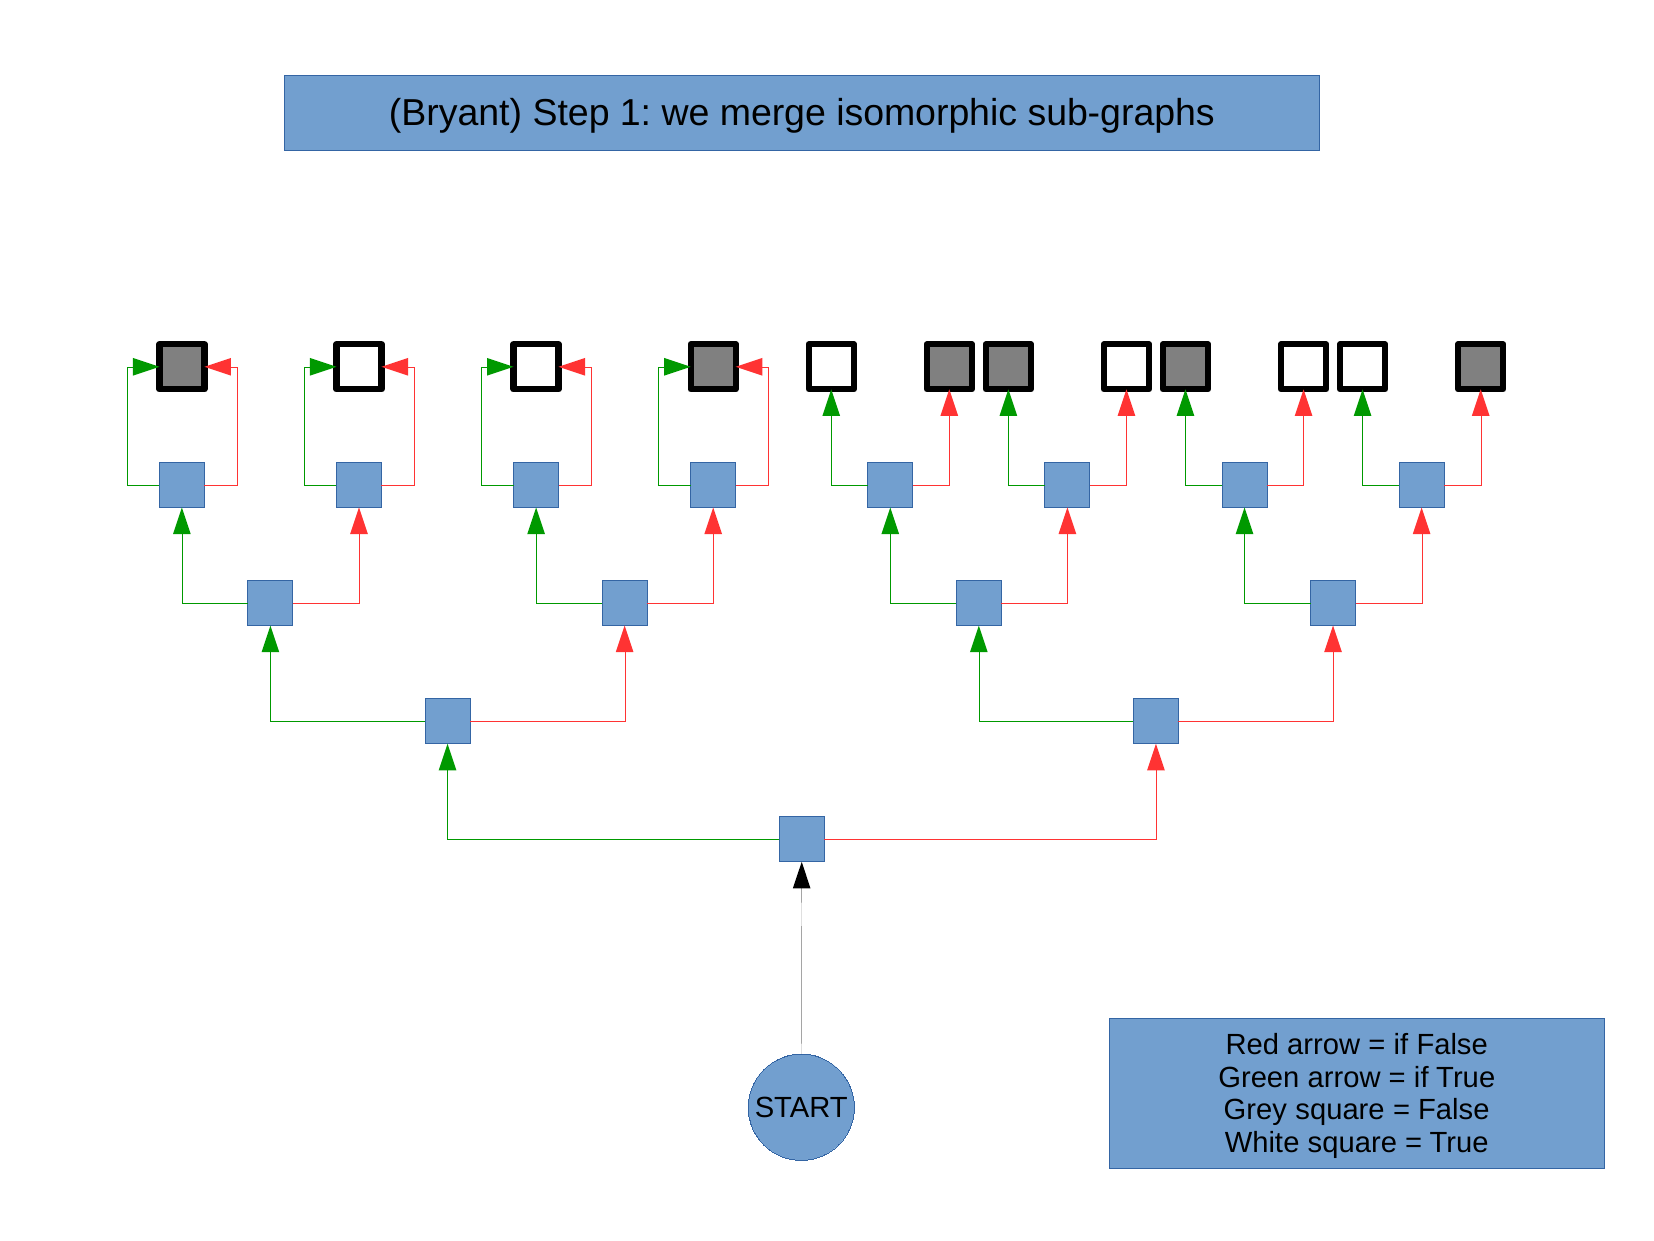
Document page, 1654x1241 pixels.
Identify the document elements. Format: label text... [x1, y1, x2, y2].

text_box [1103, 344, 1149, 390]
text_box [1044, 462, 1090, 508]
text_box (Bryant) Step 1: we merge isomorphic sub-graphs [284, 75, 1320, 151]
text_box [1399, 462, 1445, 508]
text_box [1310, 580, 1356, 626]
text_box [690, 344, 736, 390]
text_box [336, 462, 382, 508]
text_box [159, 344, 205, 390]
text_box [808, 344, 854, 390]
text_box [690, 462, 736, 508]
text_box [1133, 698, 1179, 744]
text_box [867, 462, 913, 508]
text_box [247, 580, 293, 626]
text_box [1222, 462, 1268, 508]
text_box [1458, 344, 1504, 390]
text_box [513, 462, 559, 508]
text_box [985, 344, 1031, 390]
text_box [1281, 344, 1327, 390]
text_box Red arrow = if False Green arrow = if True Grey square = False White square = True [1109, 1018, 1605, 1169]
text_box [159, 462, 205, 508]
text_box [1162, 344, 1208, 390]
text_box [336, 344, 382, 390]
text_box [425, 698, 471, 744]
text_box [779, 816, 825, 862]
text_box START [748, 1054, 855, 1161]
text_box [956, 580, 1002, 626]
text_box [1340, 344, 1386, 390]
text_box [513, 344, 559, 390]
text_box [602, 580, 648, 626]
text_box [926, 344, 972, 390]
